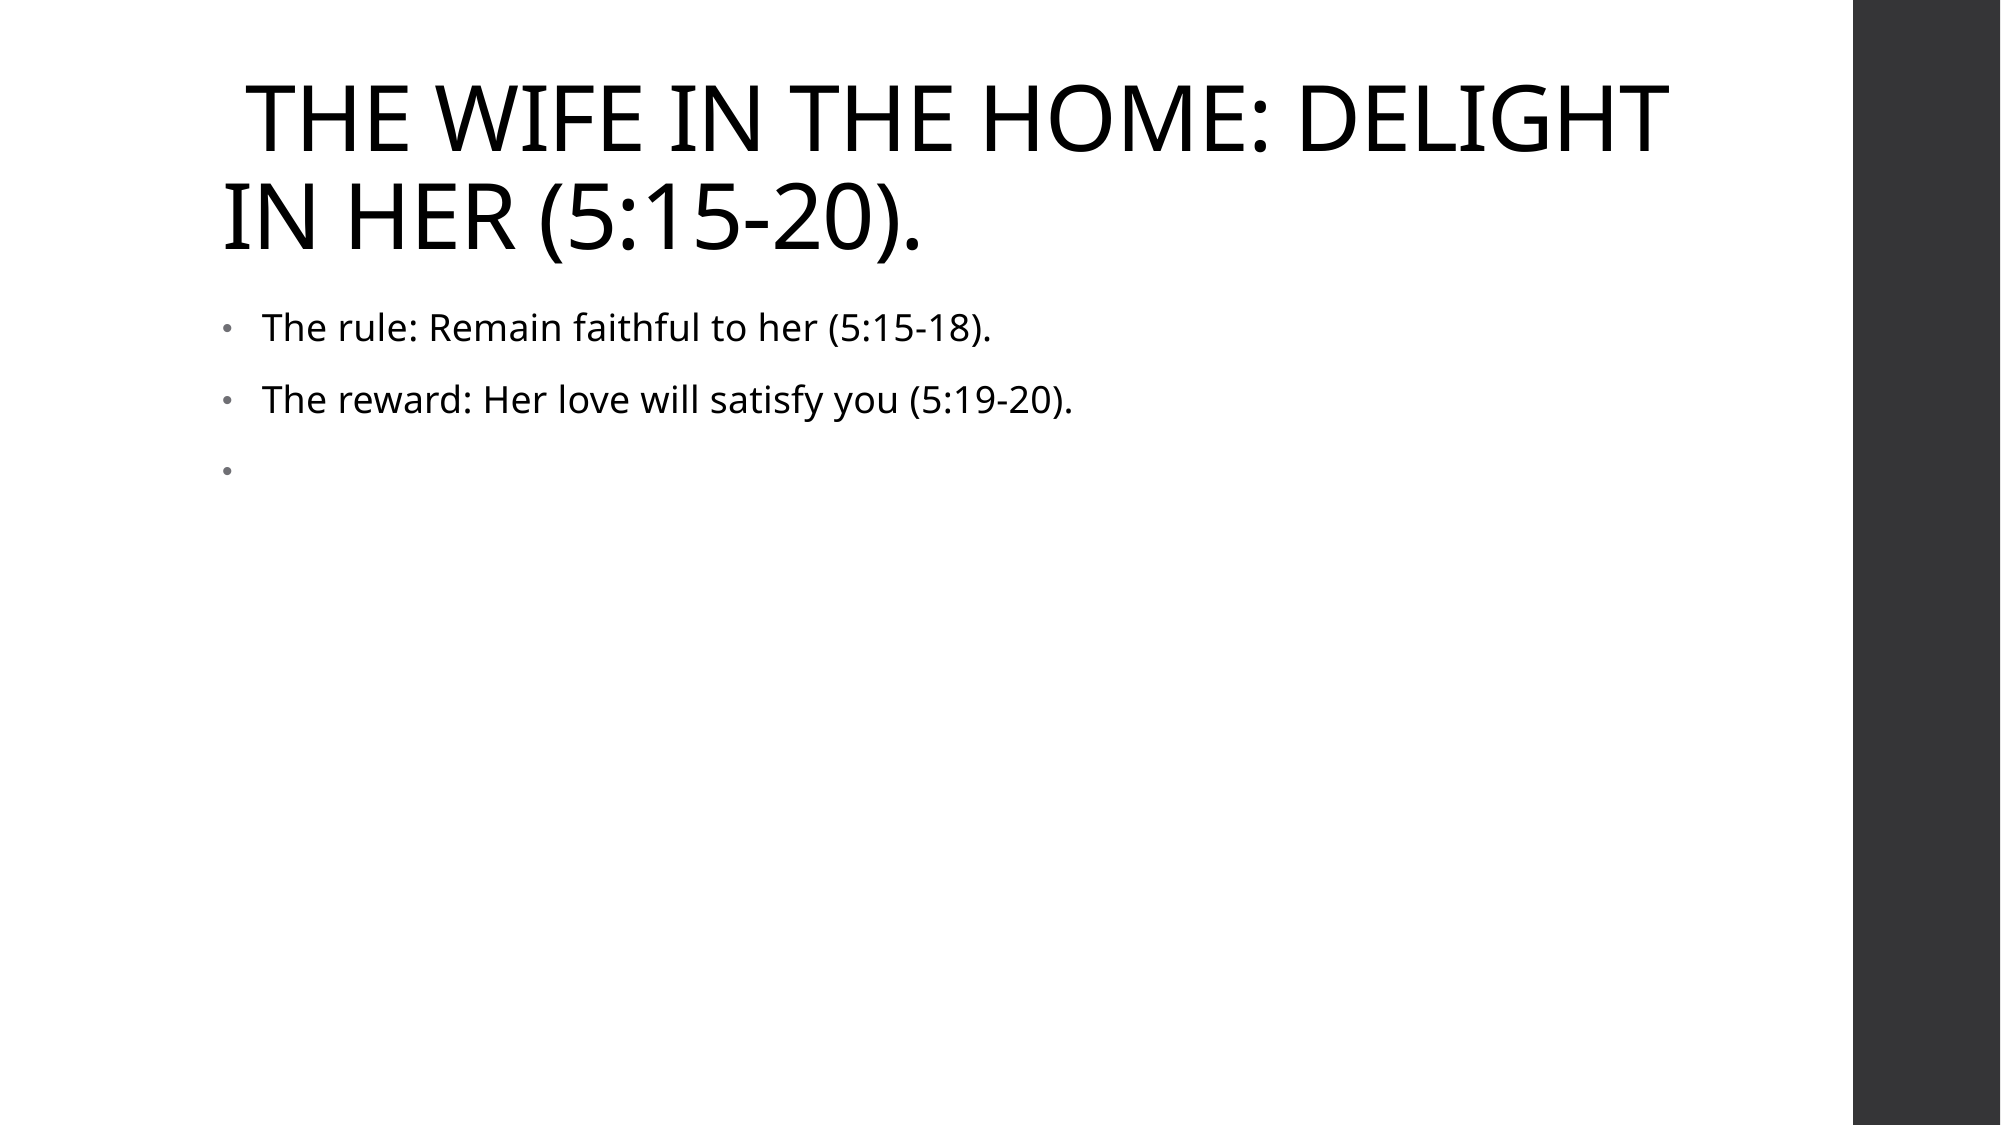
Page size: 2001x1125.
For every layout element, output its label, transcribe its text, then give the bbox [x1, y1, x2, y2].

title THE WIFE IN THE HOME: DELIGHT IN HER (5:15-20). [206, 60, 1797, 278]
list The rule: Remain faithful to her (5:15-18). The reward: Her love will satisfy you (5:19-20). [206, 299, 1617, 1014]
